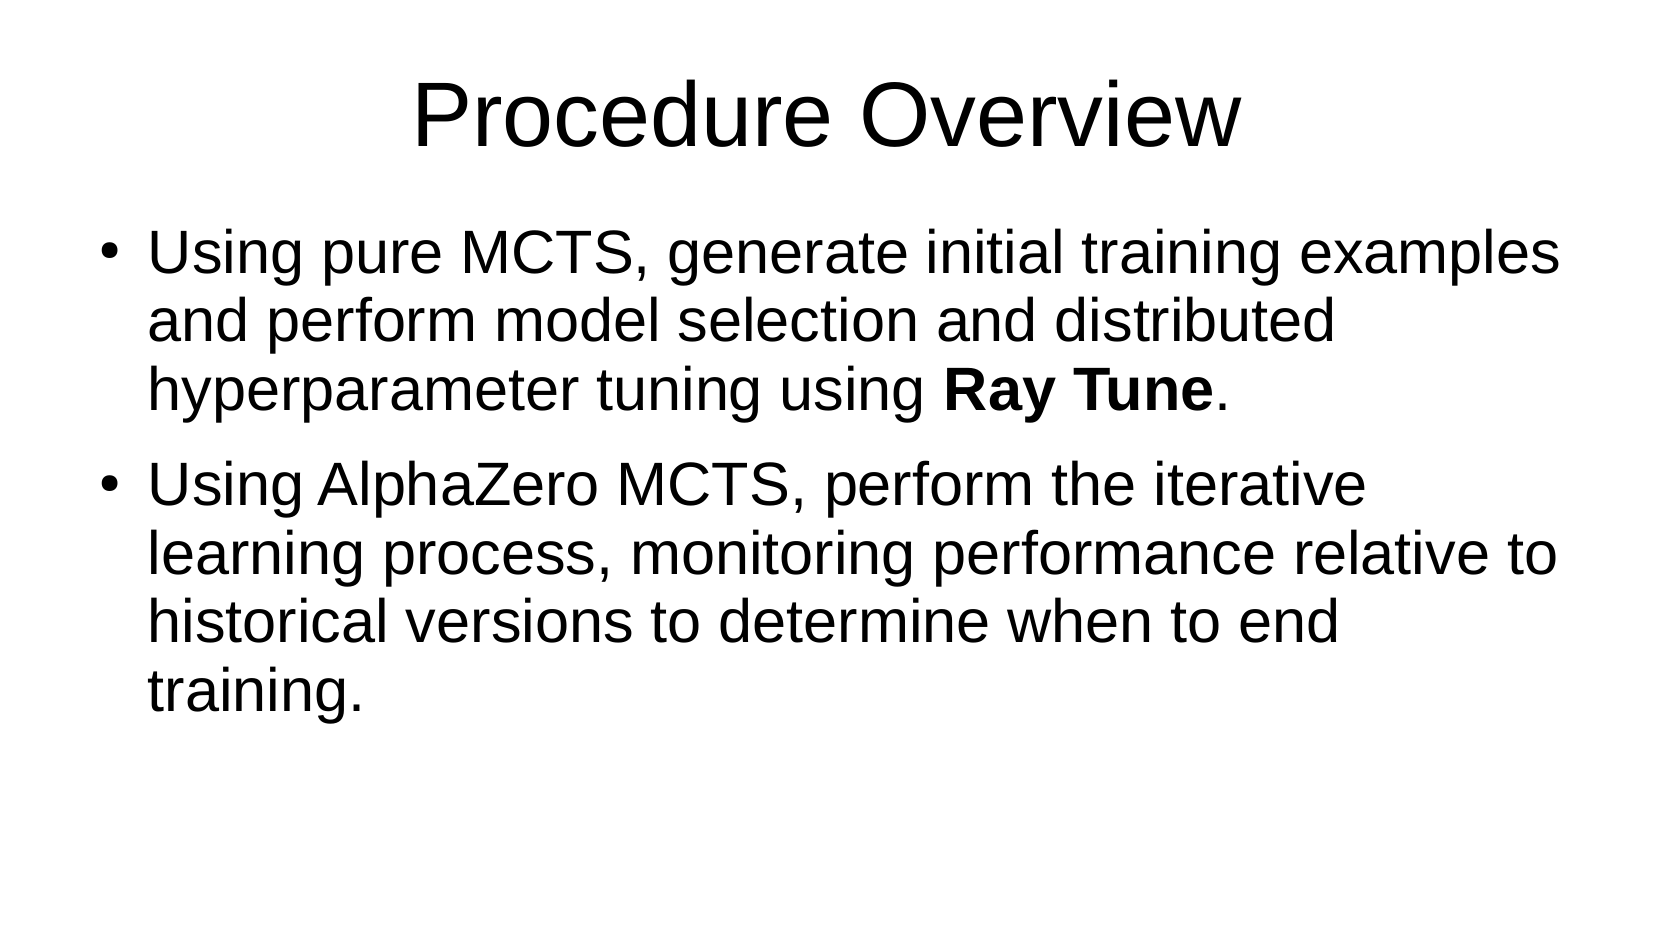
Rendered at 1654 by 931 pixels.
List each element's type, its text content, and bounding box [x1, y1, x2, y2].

list Using pure MCTS, generate initial training examples and perform model selection and distributed hyperparameter tuning using Ray Tune. Using AlphaZero MCTS, perform the iterative learning process, monitoring performance relative to historical versions to determine when to end training. [82, 217, 1571, 758]
title Procedure Overview [82, 37, 1571, 193]
